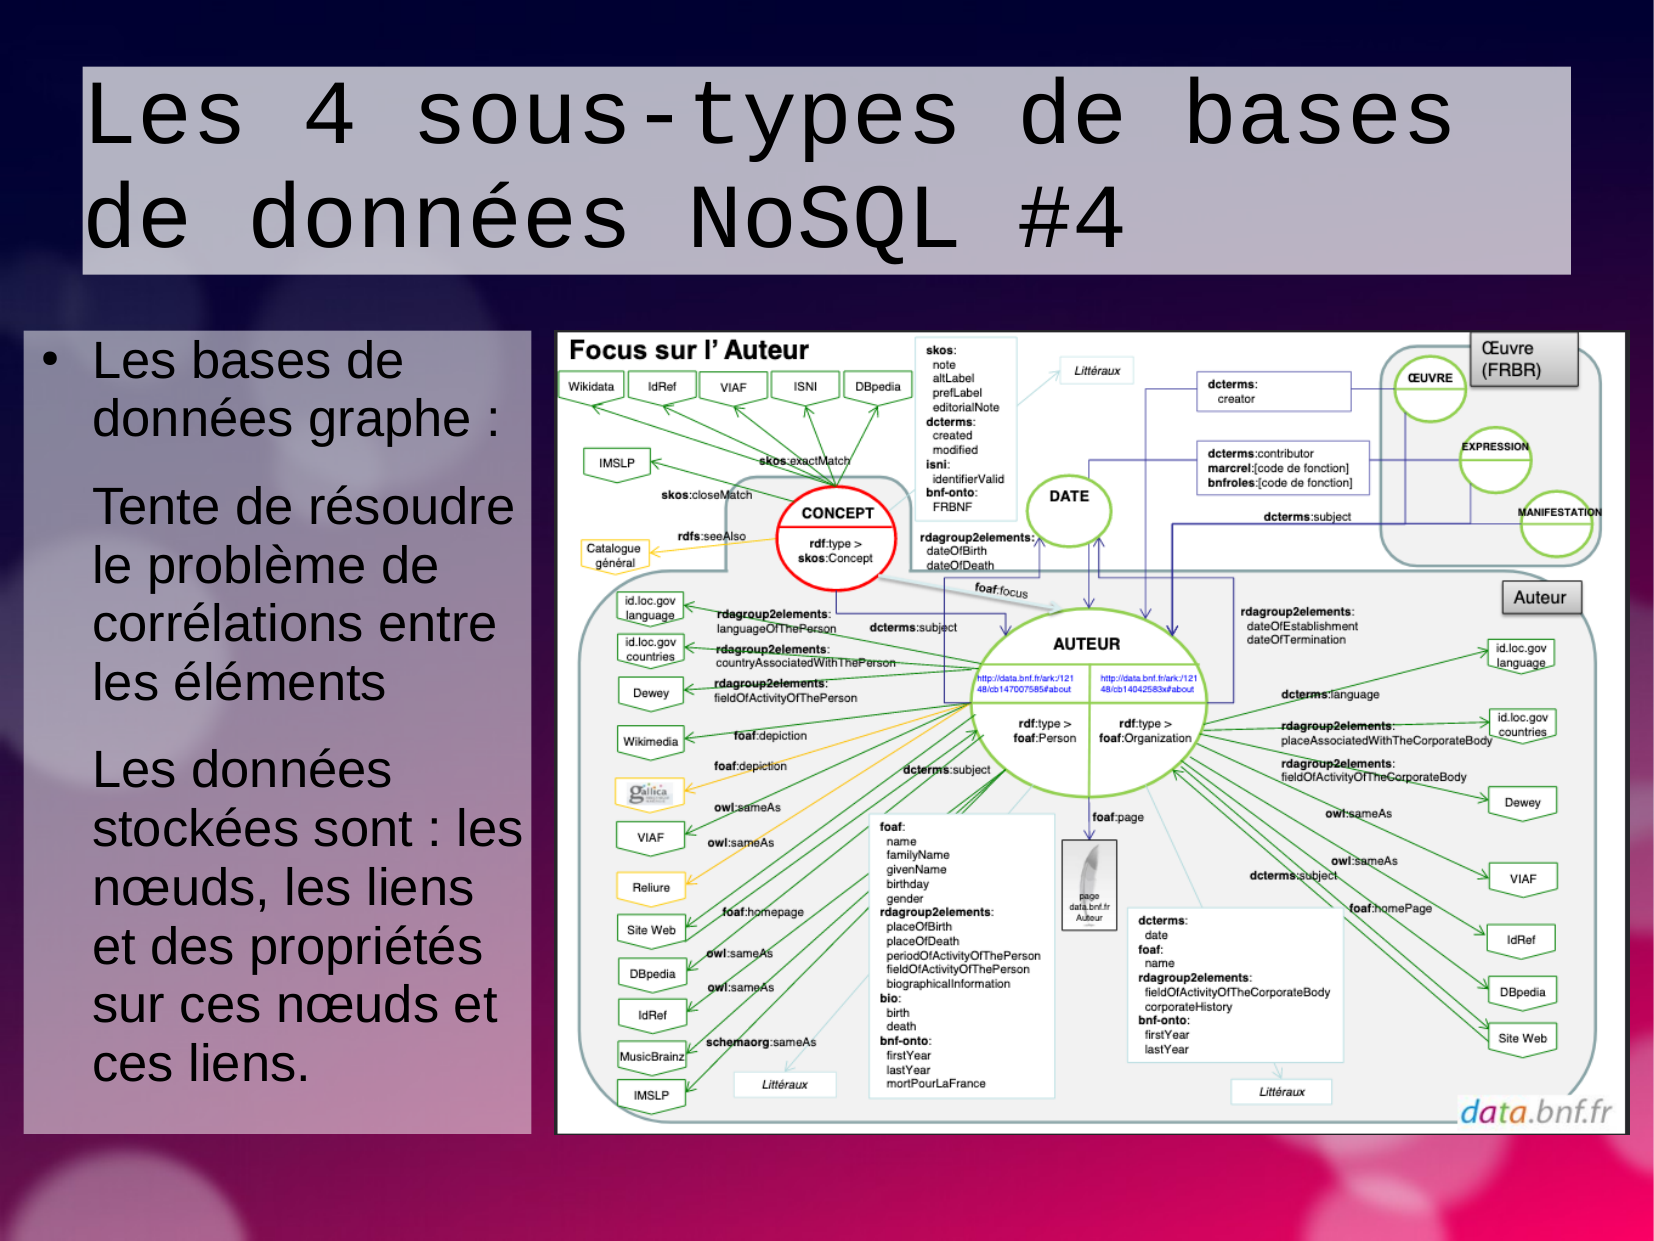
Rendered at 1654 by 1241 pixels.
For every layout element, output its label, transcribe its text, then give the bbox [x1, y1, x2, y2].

picture [0, 0, 1654, 1241]
list Les bases de données graphe : Tente de résoudre le problème de corrélations entre les éléments Les données stockées sont : les nœuds, les liens et des propriétés sur ces nœuds et ces liens. [23, 330, 532, 1134]
title Les 4 sous-types de bases de données NoSQL #4 [82, 67, 1571, 275]
